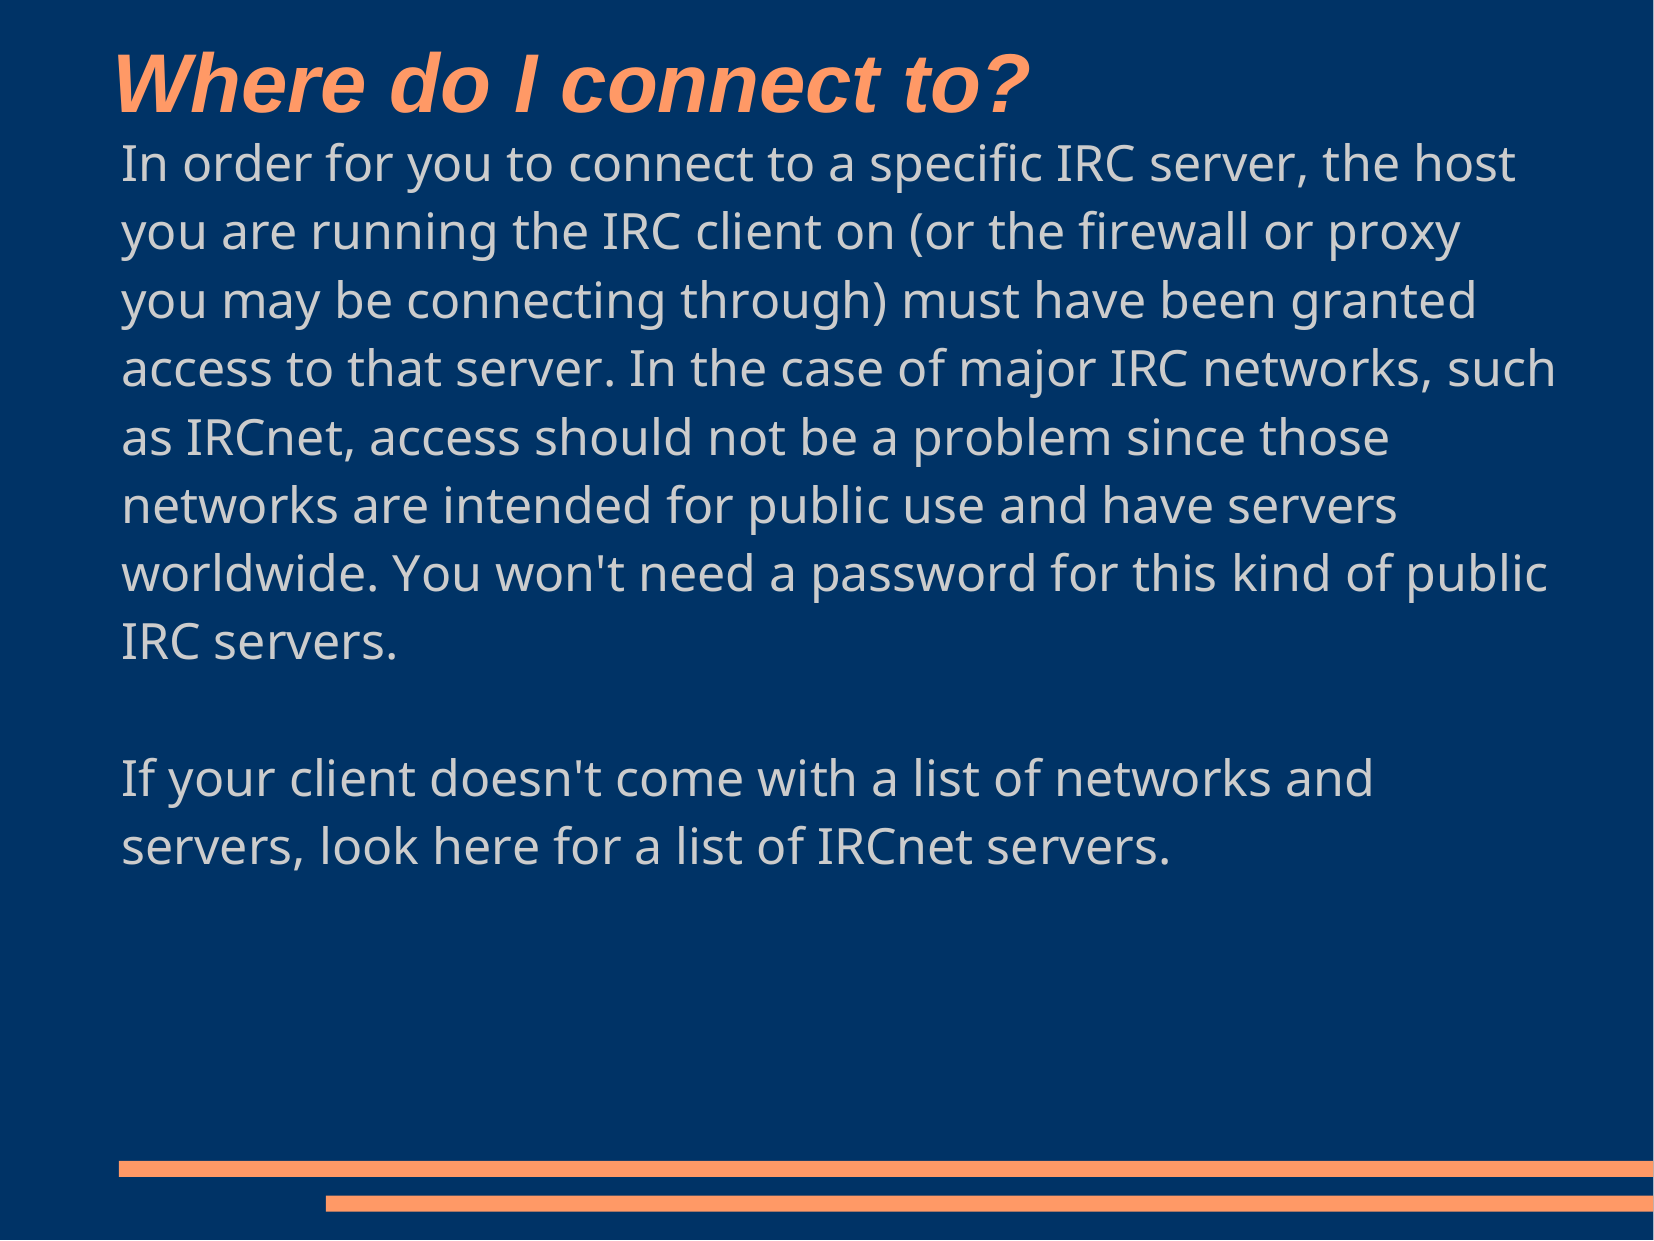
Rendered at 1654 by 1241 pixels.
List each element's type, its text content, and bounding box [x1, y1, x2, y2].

title Where do I connect to? [112, 0, 1525, 188]
subtitle In order for you to connect to a specific IRC server, the host you are running the IRC client on (or the firewall or proxy you may be connecting through) must have been granted access to that server. In the case of major IRC networks, such as IRCnet, access should not be a problem since those networks are intended for public use and have servers worldwide. You won't need a password for this kind of public IRC servers. If your client doesn't come with a list of networks and servers, look here for a list of IRCnet servers. [121, 144, 1561, 863]
